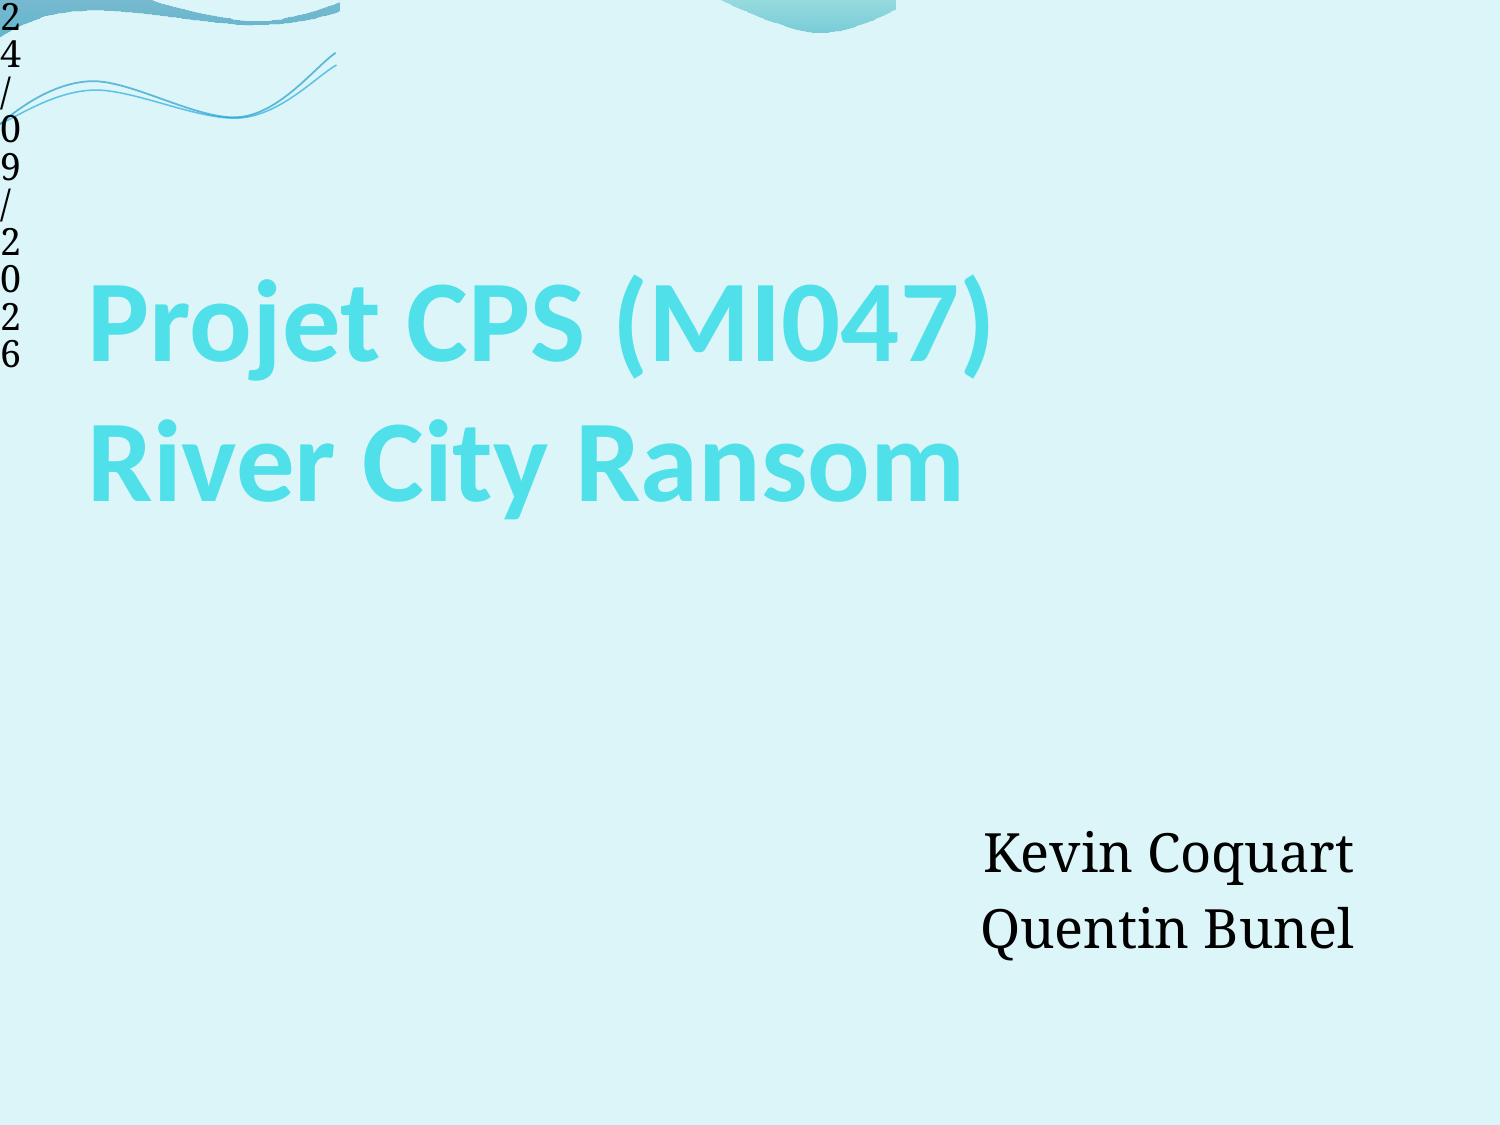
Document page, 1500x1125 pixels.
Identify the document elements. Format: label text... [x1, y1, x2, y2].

title Projet CPS (MI047) River City Ransom [87, 224, 1376, 525]
subtitle Kevin Coquart Quentin Bunel [76, 810, 1366, 997]
